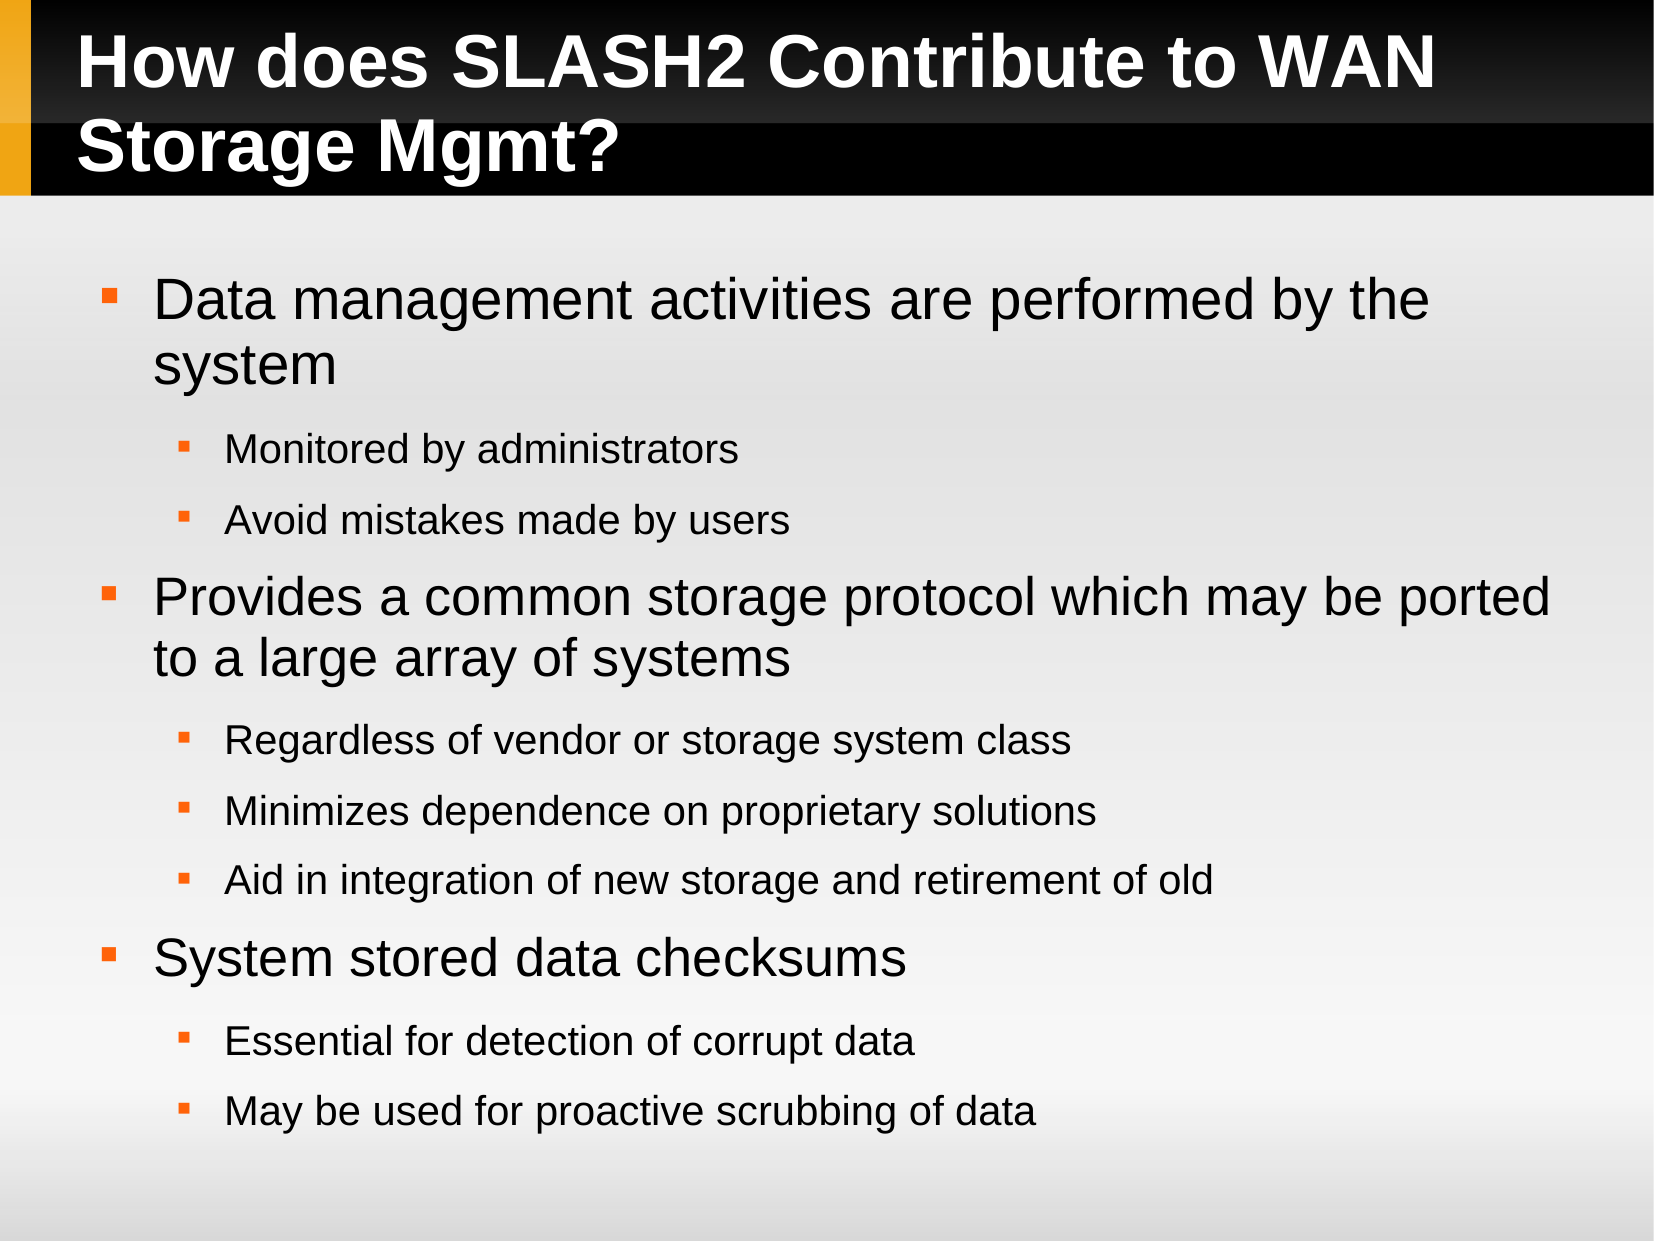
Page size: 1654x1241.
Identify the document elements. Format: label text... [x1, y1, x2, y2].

list Data management activities are performed by the system Monitored by administrators Avoid mistakes made by users Provides a common storage protocol which may be ported to a large array of systems Regardless of vendor or storage system class Minimizes dependence on proprietary solutions Aid in integration of new storage and retirement of old System stored data checksums Essential for detection of corrupt data May be used for proactive scrubbing of data [82, 266, 1576, 1209]
title How does SLASH2 Contribute to WAN Storage Mgmt? [76, 6, 1565, 201]
picture [0, 0, 1654, 1241]
